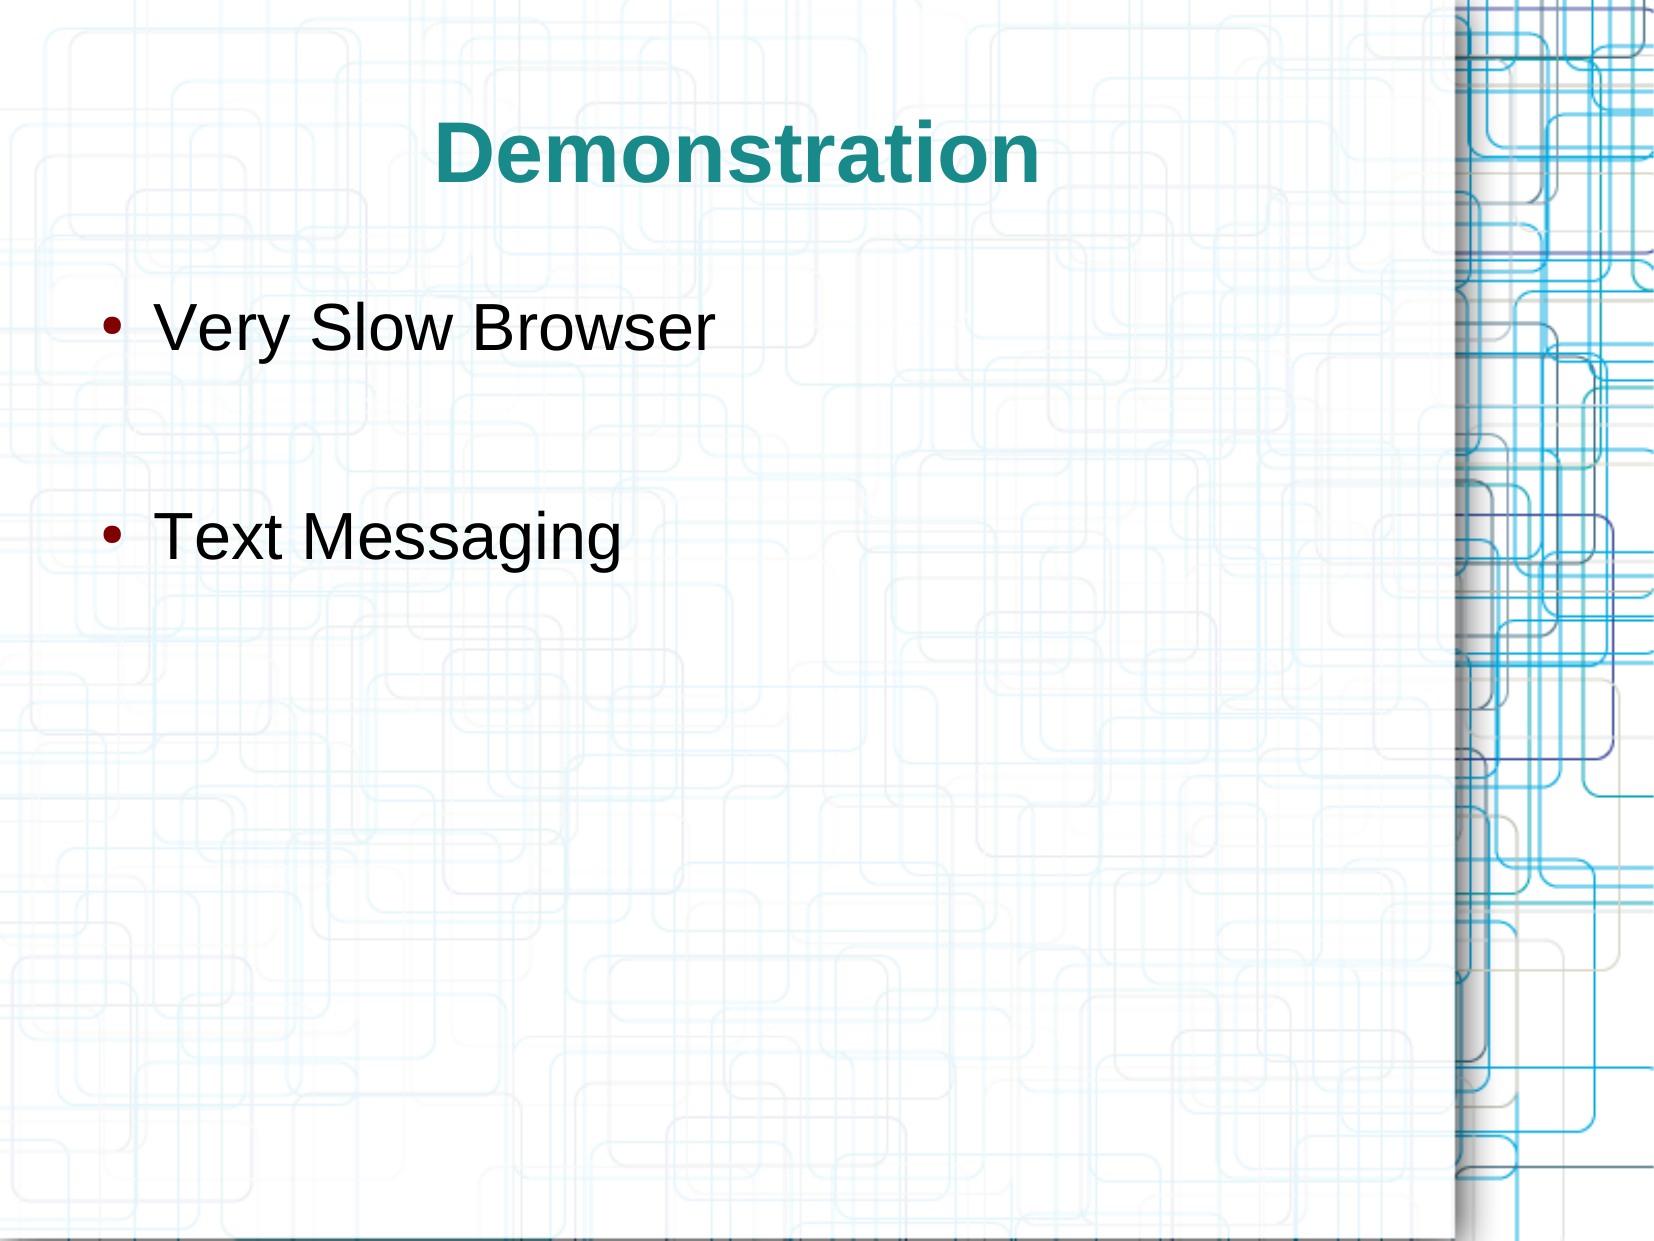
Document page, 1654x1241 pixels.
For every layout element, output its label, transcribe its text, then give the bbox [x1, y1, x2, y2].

title Demonstration [59, 49, 1418, 257]
list Very Slow Browser Text Messaging [82, 290, 1418, 1010]
picture [0, 0, 1654, 1241]
